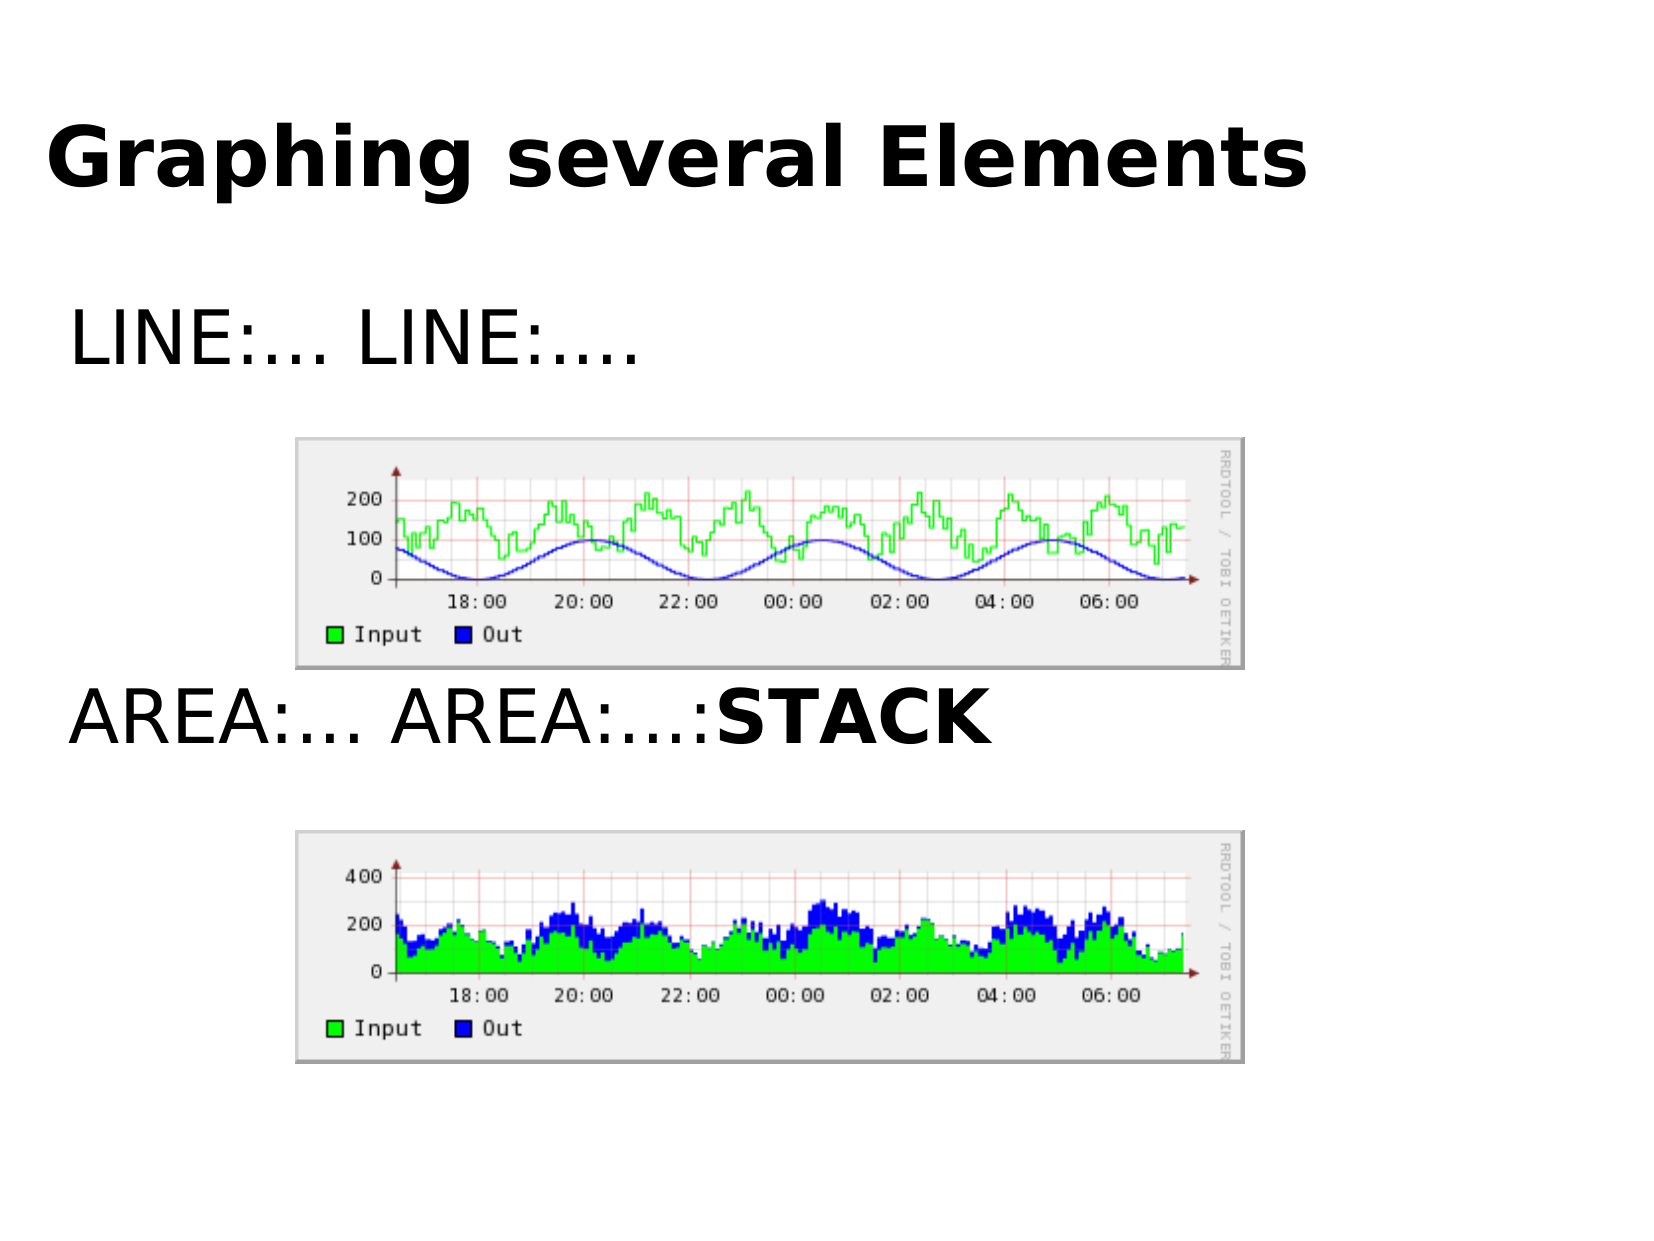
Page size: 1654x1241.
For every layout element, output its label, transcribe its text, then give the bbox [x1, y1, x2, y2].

picture [295, 830, 1245, 1064]
list LINE:... LINE:.... AREA:... AREA:...:STACK [50, 295, 1571, 1099]
picture [295, 437, 1245, 671]
title Graphing several Elements [45, 82, 1583, 233]
